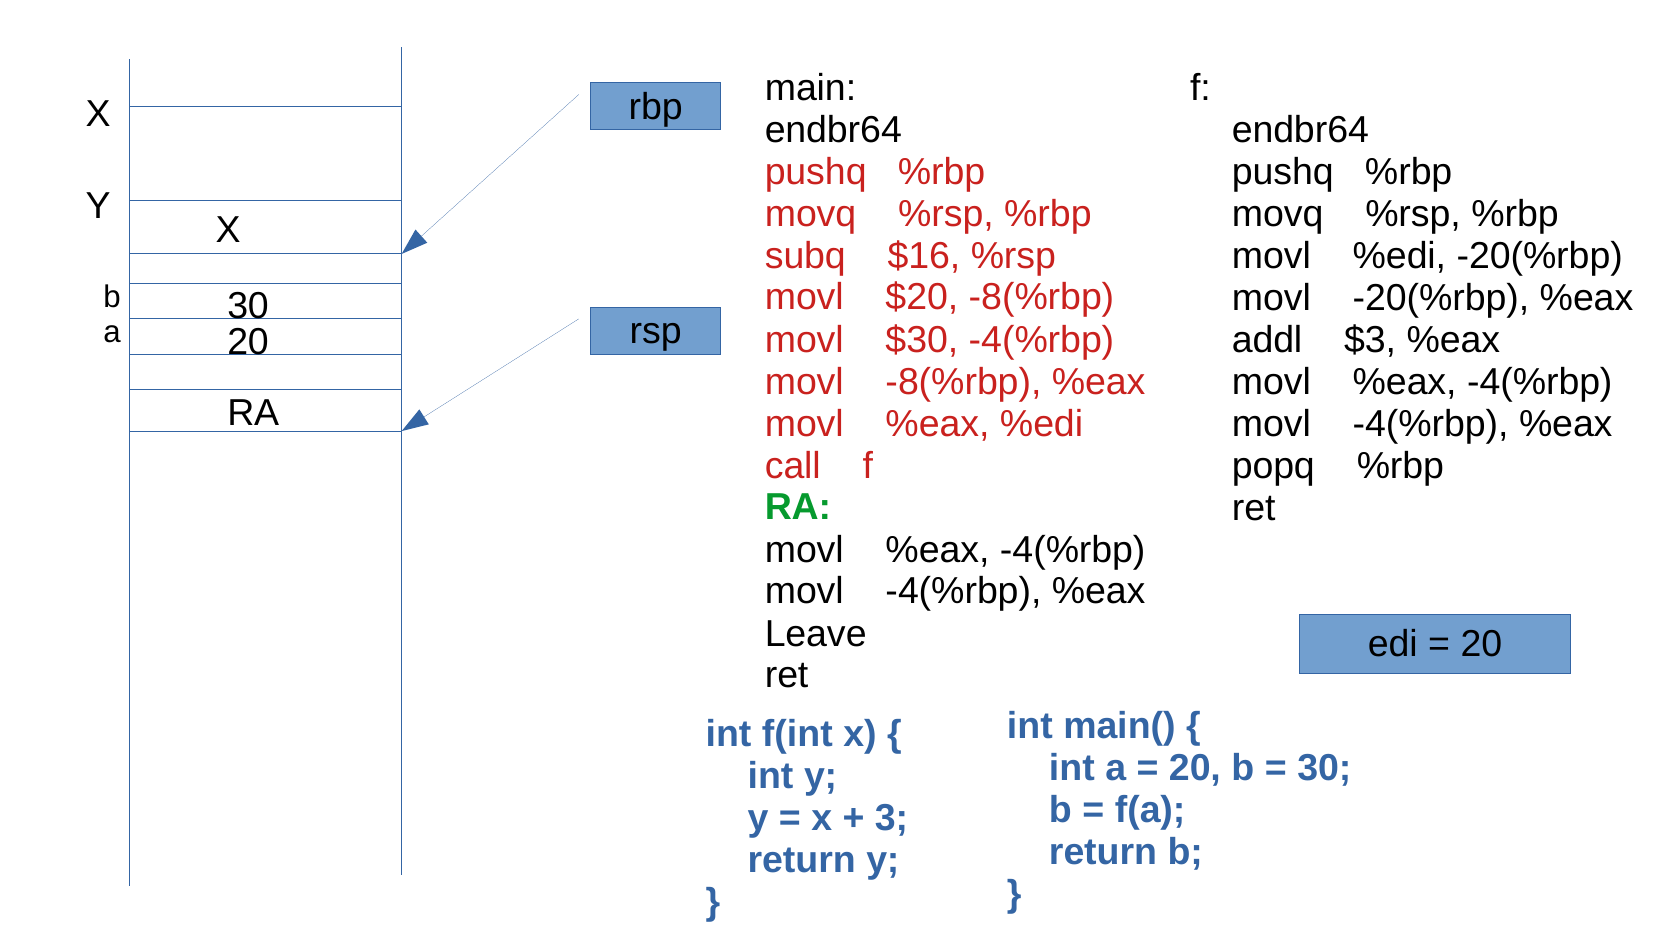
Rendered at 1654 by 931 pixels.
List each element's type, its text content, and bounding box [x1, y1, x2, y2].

text_box 20 [212, 335, 296, 370]
text_box b a [88, 271, 148, 356]
text_box rsp [590, 307, 721, 355]
text_box int main() { int a = 20, b = 30; b = f(a); return b; } [992, 696, 1446, 922]
text_box X [200, 254, 319, 258]
text_box main: endbr64 pushq %rbp movq %rsp, %rbp subq $16, %rsp movl $20, -8(%rbp) movl $30, -4(%rbp) movl -8(%rbp), %eax movl %eax, %edi call f RA: movl %eax, -4(%rbp) movl -4(%rbp), %eax Leave ret [750, 58, 1235, 704]
text_box edi = 20 [1299, 662, 1571, 674]
text_box rbp [590, 82, 721, 130]
text_box int f(int x) { int y; y = x + 3; return y; } [690, 705, 1152, 931]
text_box X [70, 84, 190, 142]
text_box X [200, 200, 319, 253]
text_box 30 [212, 277, 296, 335]
text_box RA [212, 432, 296, 441]
text_box Y [70, 177, 190, 234]
text_box RA [212, 383, 296, 431]
text_box f: endbr64 pushq %rbp movq %rsp, %rbp movl %edi, -20(%rbp) movl -20(%rbp), %eax addl $3, %eax movl %eax, -4(%rbp) movl -4(%rbp), %eax popq %rbp ret [1175, 59, 1654, 662]
